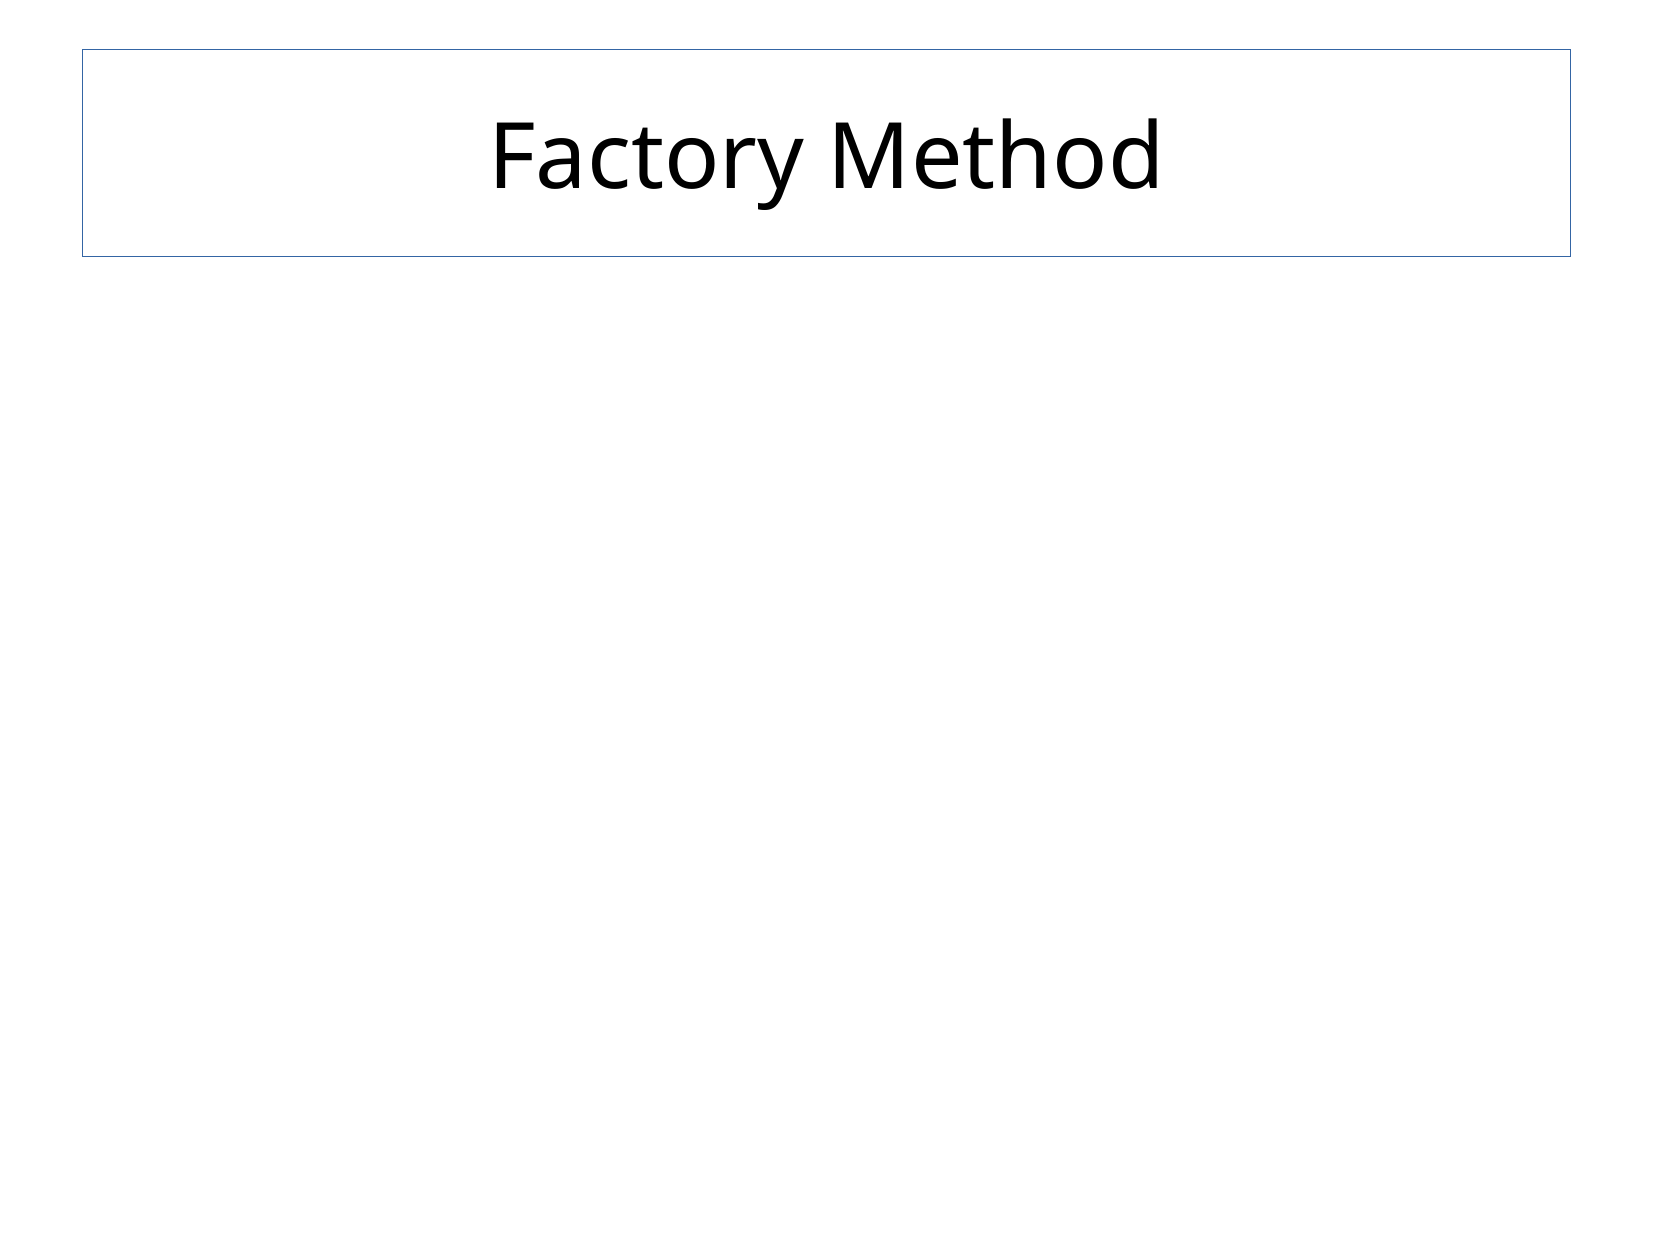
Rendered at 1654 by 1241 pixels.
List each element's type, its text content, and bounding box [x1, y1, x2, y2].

title Factory Method [82, 49, 1571, 257]
